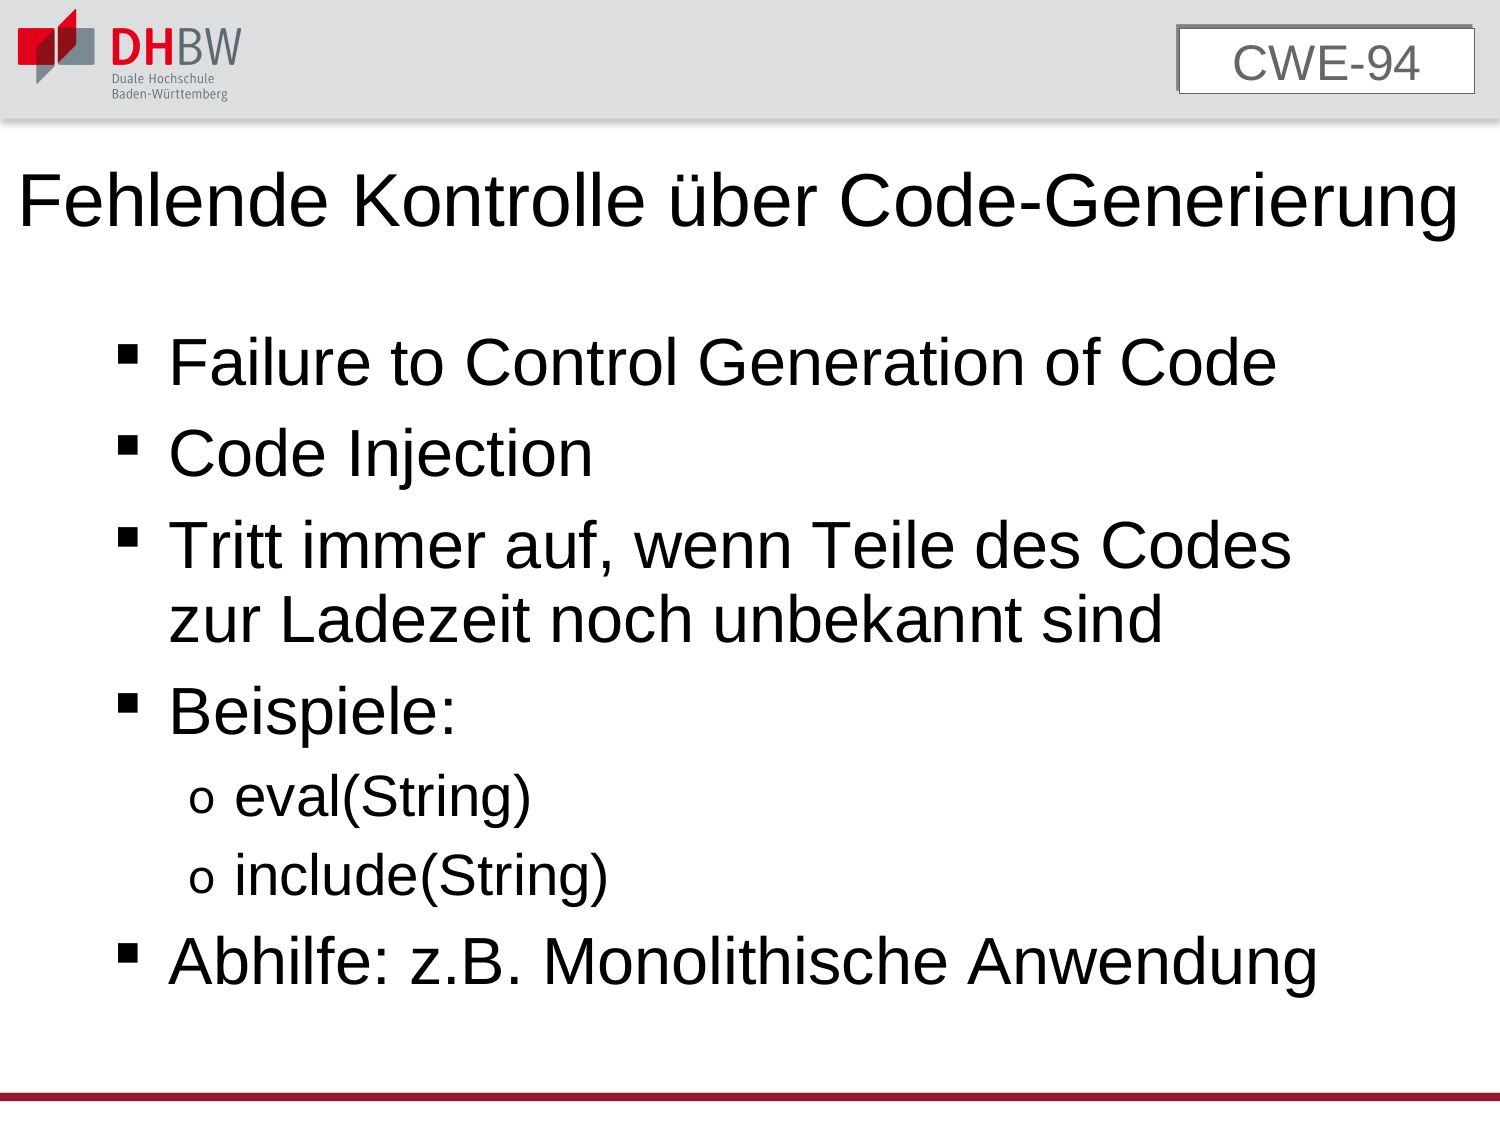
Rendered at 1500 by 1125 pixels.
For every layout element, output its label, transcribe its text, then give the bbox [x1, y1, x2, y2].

title Fehlende Kontrolle über Code-Generierung [0, 134, 1500, 266]
picture [0, 0, 1500, 134]
text_box CWE-94 [1179, 28, 1475, 94]
list Failure to Control Generation of Code Code Injection Tritt immer auf, wenn Teile des Codes zur Ladezeit noch unbekannt sind Beispiele: eval(String) include(String) Abhilfe: z.B. Monolithische Anwendung [112, 324, 1388, 1036]
picture [0, 266, 1500, 1121]
